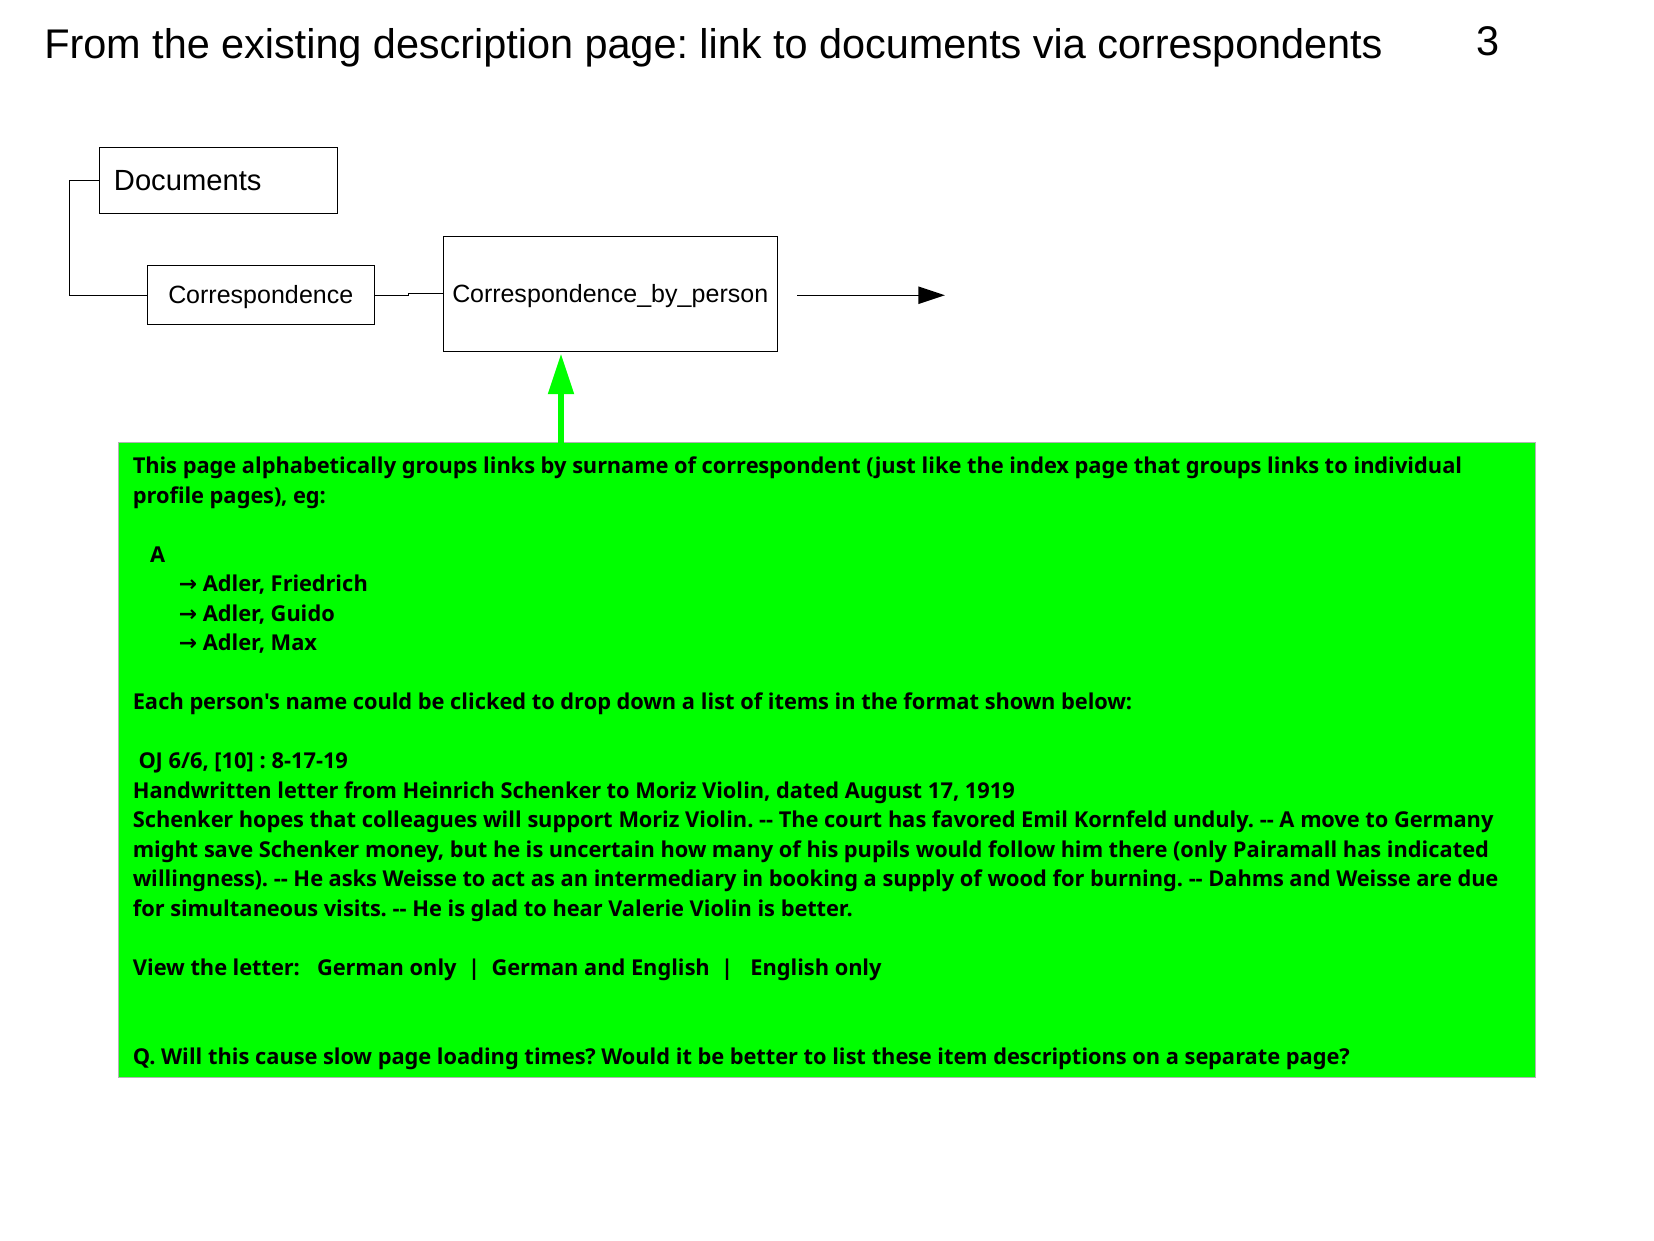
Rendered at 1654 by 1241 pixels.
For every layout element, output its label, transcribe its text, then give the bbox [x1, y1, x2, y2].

text_box <number> [1461, 10, 1654, 90]
text_box Documents [99, 147, 338, 214]
text_box From the existing description page: link to documents via correspondents [29, 13, 1634, 92]
text_box Correspondence_by_person [443, 236, 778, 352]
text_box Correspondence [147, 265, 375, 325]
text_box This page alphabetically groups links by surname of correspondent (just like the index page that groups links to individual profile pages), eg: A → Adler, Friedrich → Adler, Guido → Adler, Max Each person's name could be clicked to drop down a list of items in the format shown below: OJ 6/6, [10] : 8-17-19 Handwritten letter from Heinrich Schenker to Moriz Violin, dated August 17, 1919 Schenker hopes that colleagues will support Moriz Violin. -- The court has favored Emil Kornfeld unduly. -- A move to Germany might save Schenker money, but he is uncertain how many of his pupils would follow him there (only Pairamall has indicated willingness). -- He asks Weisse to act as an intermediary in booking a supply of wood for burning. -- Dahms and Weisse are due for simultaneous visits. -- He is glad to hear Valerie Violin is better. View the letter: German only | German and English | English only Q. Will this cause slow page loading times? Would it be better to list these item descriptions on a separate page? [118, 442, 1536, 1063]
